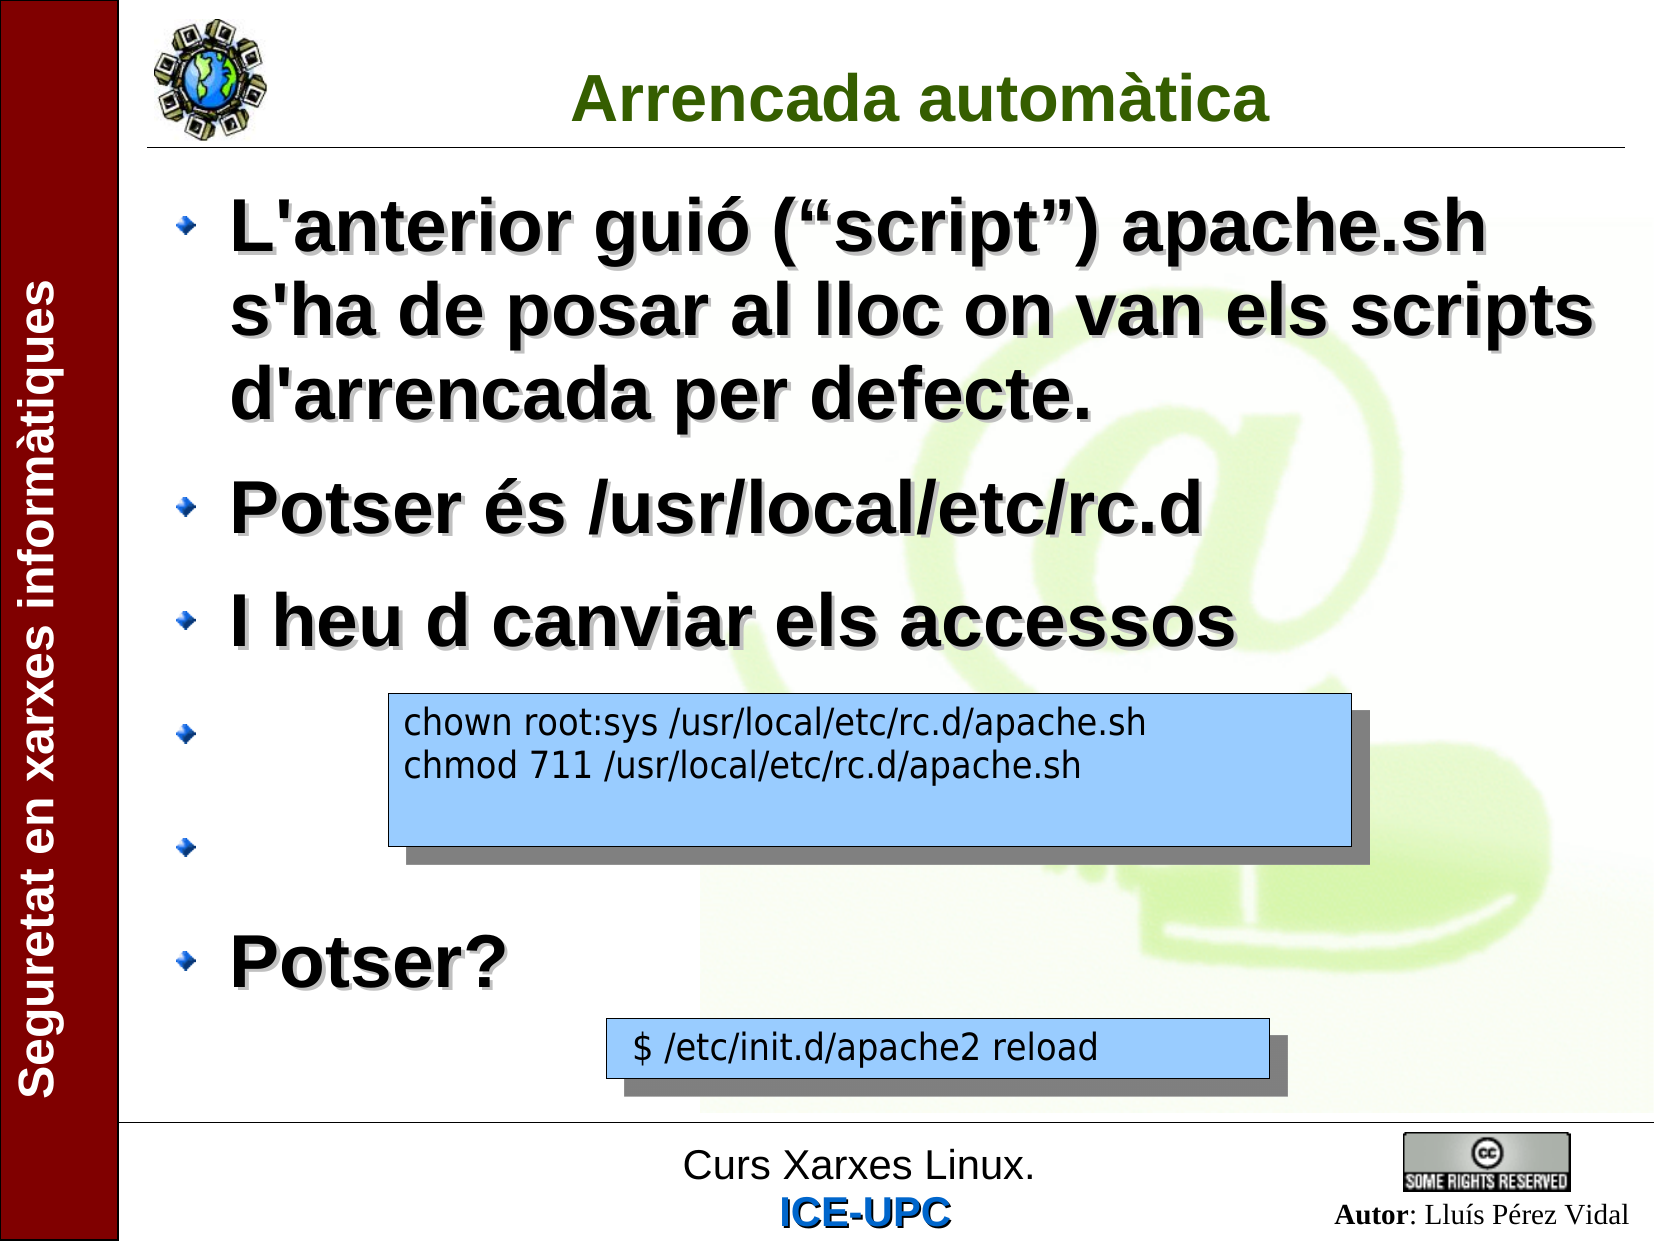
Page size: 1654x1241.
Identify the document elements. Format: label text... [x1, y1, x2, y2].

title Arrencada automàtica [129, 49, 1619, 148]
list L'anterior guió (“script”) apache.sh s'ha de posar al lloc on van els scripts d'arrencada per defecte. Potser és /usr/local/etc/rc.d I heu d canviar els accessos Potser? [158, 183, 1631, 1004]
picture [1403, 1132, 1571, 1192]
picture [700, 217, 1654, 1113]
text_box chown root:sys /usr/local/etc/rc.d/apache.sh chmod 711 /usr/local/etc/rc.d/apache.sh [388, 693, 1352, 847]
text_box $ /etc/init.d/apache2 reload [606, 1018, 1270, 1079]
picture [154, 19, 268, 49]
